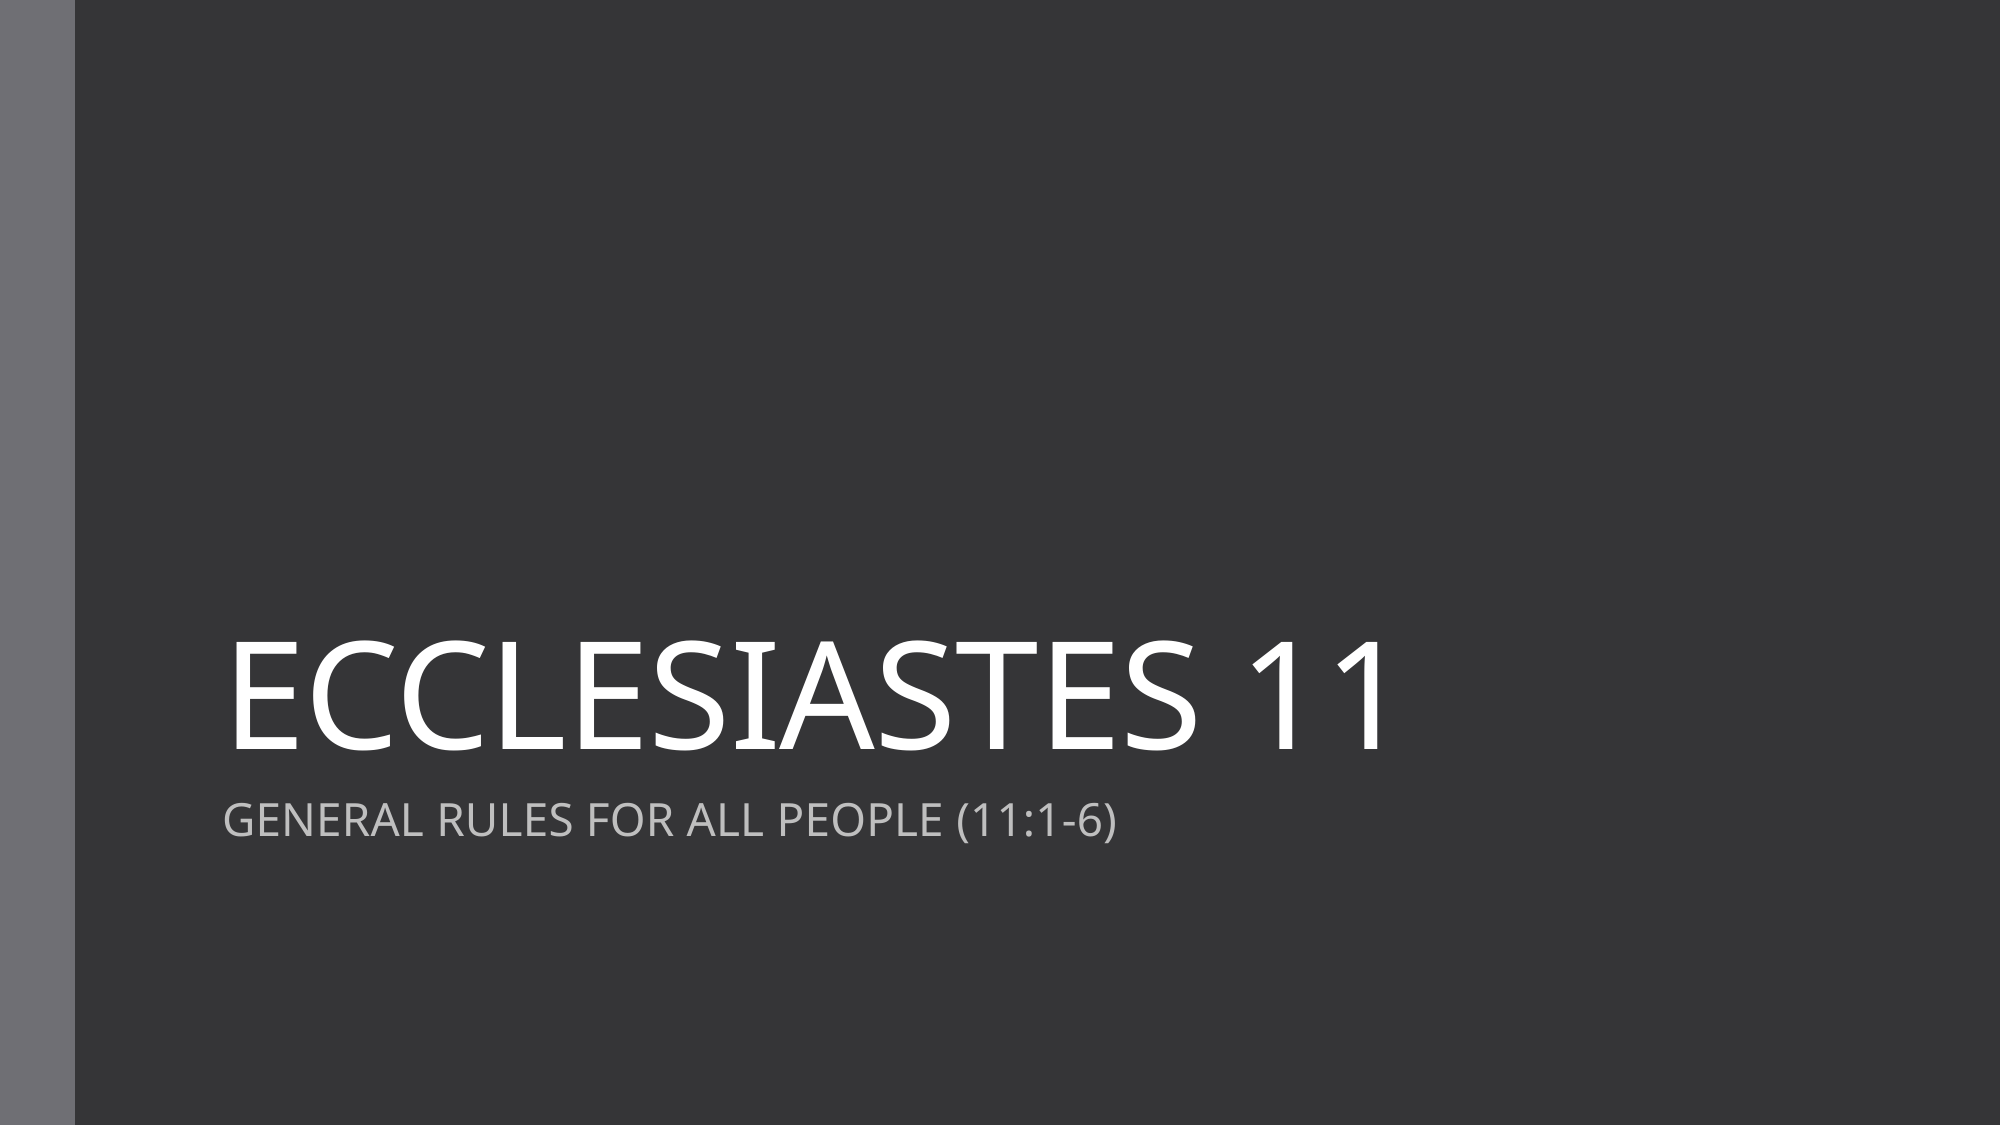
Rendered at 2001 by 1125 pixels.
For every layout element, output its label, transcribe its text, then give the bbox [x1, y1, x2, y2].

subtitle GENERAL RULES FOR ALL PEOPLE (11:1-6) [206, 787, 1752, 1066]
title ECCLESIASTES 11 [206, 124, 1752, 787]
